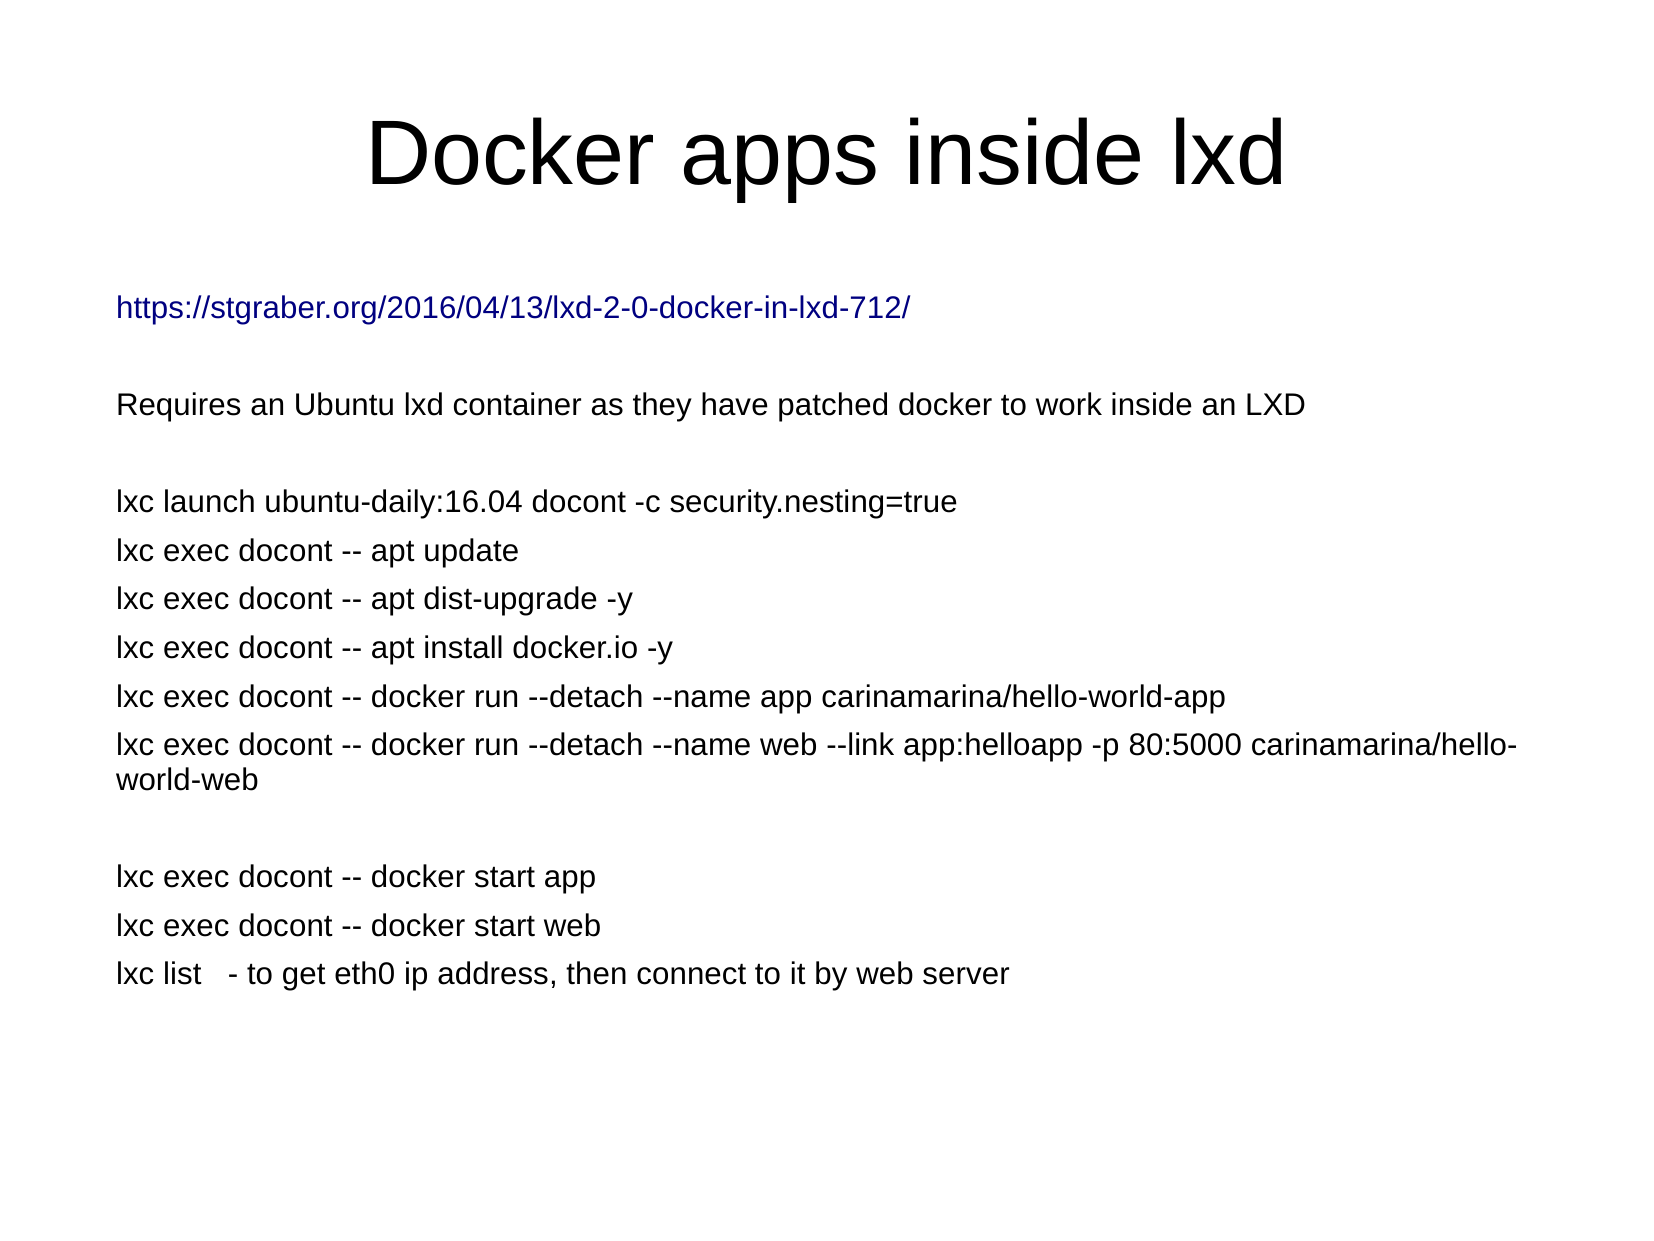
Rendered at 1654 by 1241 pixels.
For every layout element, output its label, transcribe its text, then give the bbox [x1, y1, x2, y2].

list https://stgraber.org/2016/04/13/lxd-2-0-docker-in-lxd-712/ Requires an Ubuntu lxd container as they have patched docker to work inside an LXD lxc launch ubuntu-daily:16.04 docont -c security.nesting=true lxc exec docont -- apt update lxc exec docont -- apt dist-upgrade -y lxc exec docont -- apt install docker.io -y lxc exec docont -- docker run --detach --name app carinamarina/hello-world-app lxc exec docont -- docker run --detach --name web --link app:helloapp -p 80:5000 carinamarina/hello-world-web lxc exec docont -- docker start app lxc exec docont -- docker start web lxc list - to get eth0 ip address, then connect to it by web server [82, 290, 1571, 1010]
title Docker apps inside lxd [82, 49, 1571, 257]
